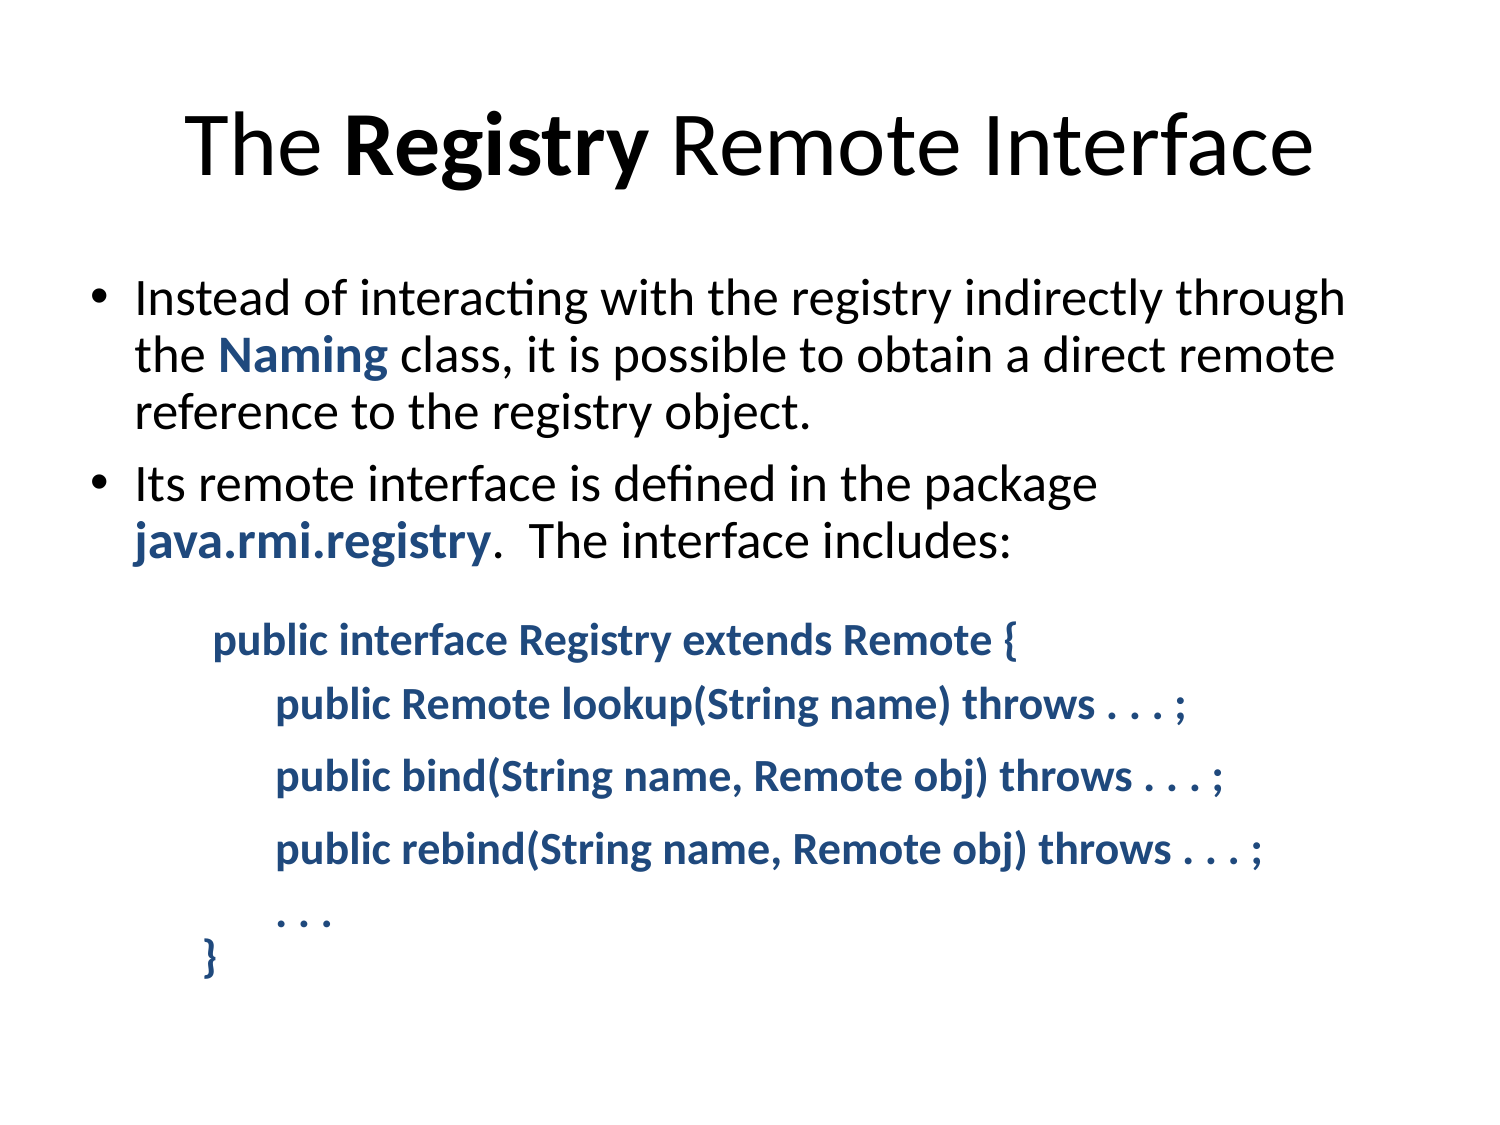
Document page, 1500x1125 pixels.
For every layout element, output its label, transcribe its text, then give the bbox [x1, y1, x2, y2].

title The Registry Remote Interface [75, 45, 1425, 233]
list Instead of interacting with the registry indirectly through the Naming class, it is possible to obtain a direct remote reference to the registry object. Its remote interface is defined in the package java.rmi.registry. The interface includes: public interface Registry extends Remote { public Remote lookup(String name) throws . . . ; public bind(String name, Remote obj) throws . . . ; public rebind(String name, Remote obj) throws . . . ; . . . } [75, 262, 1425, 1005]
